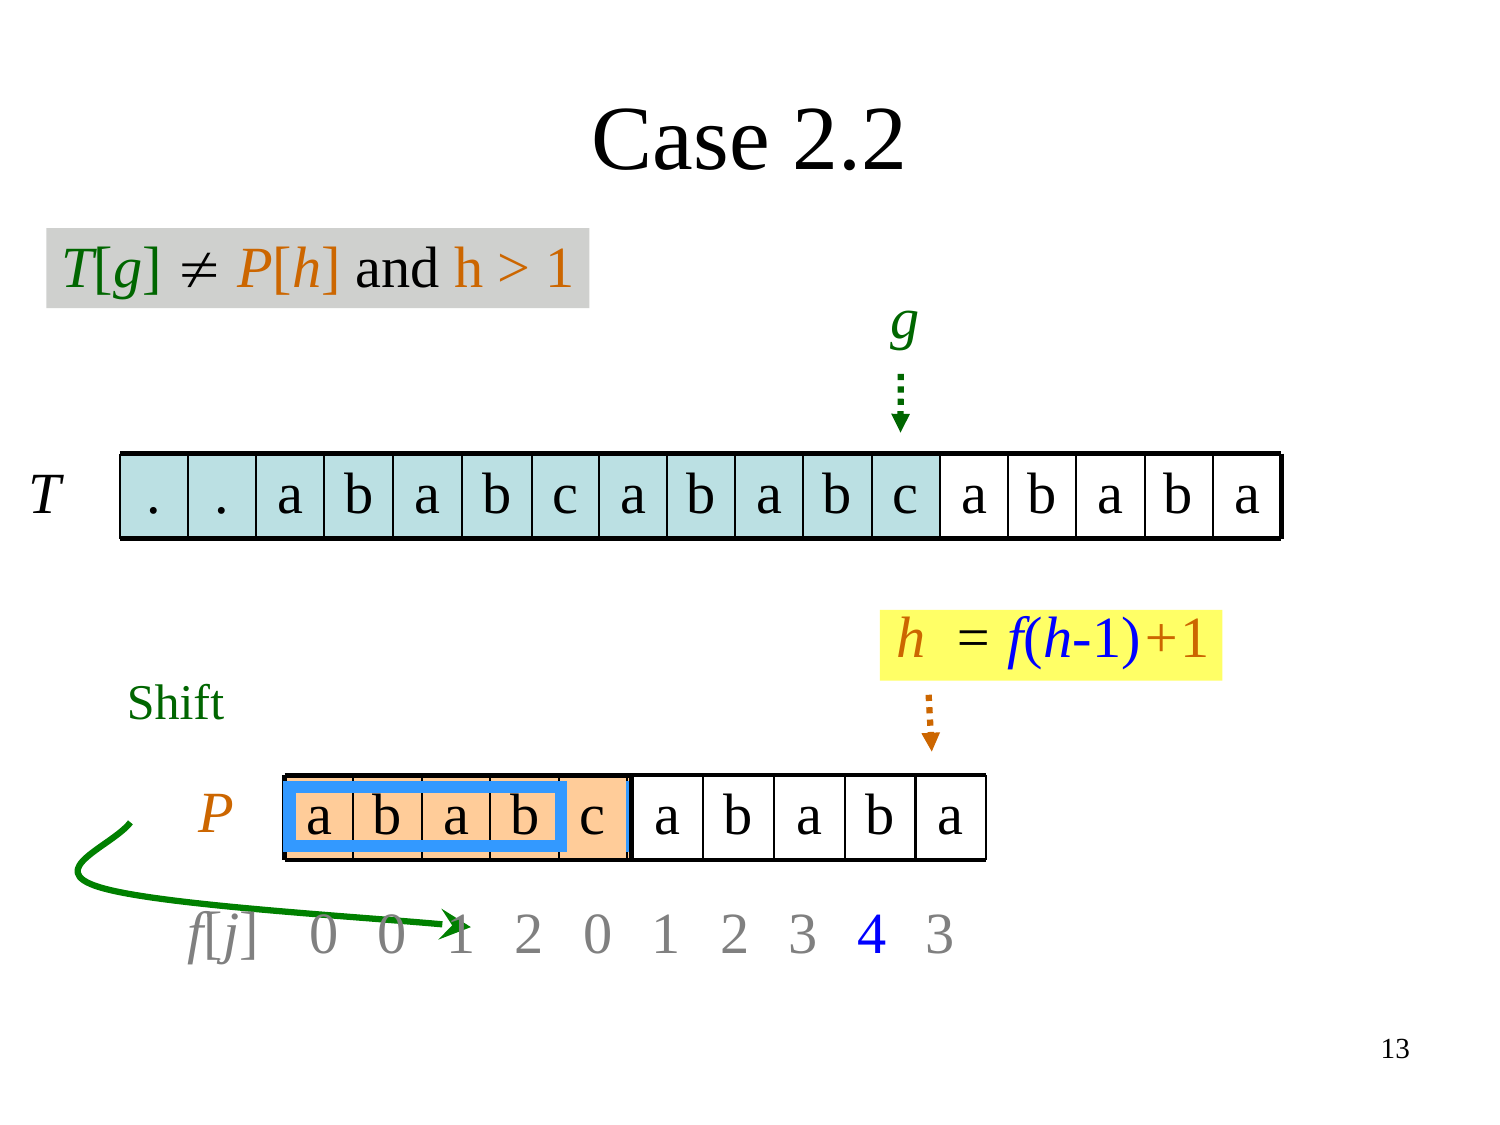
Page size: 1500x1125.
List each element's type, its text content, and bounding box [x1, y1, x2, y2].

text_box c [560, 778, 626, 858]
text_box b [491, 852, 558, 858]
text_box a [634, 777, 702, 858]
title Case 2.2 [75, 45, 1426, 233]
text_box a [600, 456, 666, 536]
text_box 4 [838, 893, 906, 979]
text_box a [257, 456, 323, 536]
text_box P [183, 772, 249, 853]
text_box a [287, 852, 352, 858]
text_box 2 [496, 893, 564, 979]
text_box g [875, 278, 935, 359]
text_box a [1214, 456, 1279, 536]
text_box a [394, 456, 461, 536]
text_box 1 [427, 893, 496, 979]
text_box b [1146, 456, 1212, 536]
text_box a [423, 852, 489, 858]
text_box = f(h-1)+1 [939, 597, 1225, 678]
text_box a [736, 456, 802, 536]
text_box b [354, 852, 421, 858]
text_box 0 [289, 893, 358, 979]
text_box a [1077, 456, 1144, 536]
text_box h [881, 597, 939, 678]
text_box b [1009, 456, 1075, 536]
text_box b [704, 777, 773, 858]
text_box b [354, 793, 421, 840]
text_box a [941, 456, 1007, 536]
text_box . [121, 456, 187, 536]
text_box Shift [112, 667, 240, 738]
text_box 3 [769, 893, 838, 979]
text_box 0 [564, 893, 631, 979]
text_box T[g]  P[h] and h > 1 [46, 228, 590, 309]
text_box a [917, 777, 985, 858]
text_box c [533, 456, 598, 536]
text_box b [846, 777, 914, 858]
text_box c [873, 456, 939, 536]
text_box T [13, 453, 76, 534]
text_box b [804, 456, 871, 536]
text_box . [189, 456, 255, 536]
text_box f[j] [172, 893, 274, 974]
text_box 0 [358, 893, 427, 979]
text_box b [491, 793, 555, 840]
text_box 3 [906, 893, 975, 979]
text_box [879, 609, 1223, 681]
text_box 2 [701, 893, 769, 979]
text_box 1 [631, 893, 701, 979]
text_box a [775, 777, 844, 858]
text_box b [463, 456, 531, 536]
text_box a [296, 793, 352, 840]
text_box b [668, 456, 734, 536]
text_box b [325, 456, 392, 536]
text_box a [423, 793, 489, 840]
